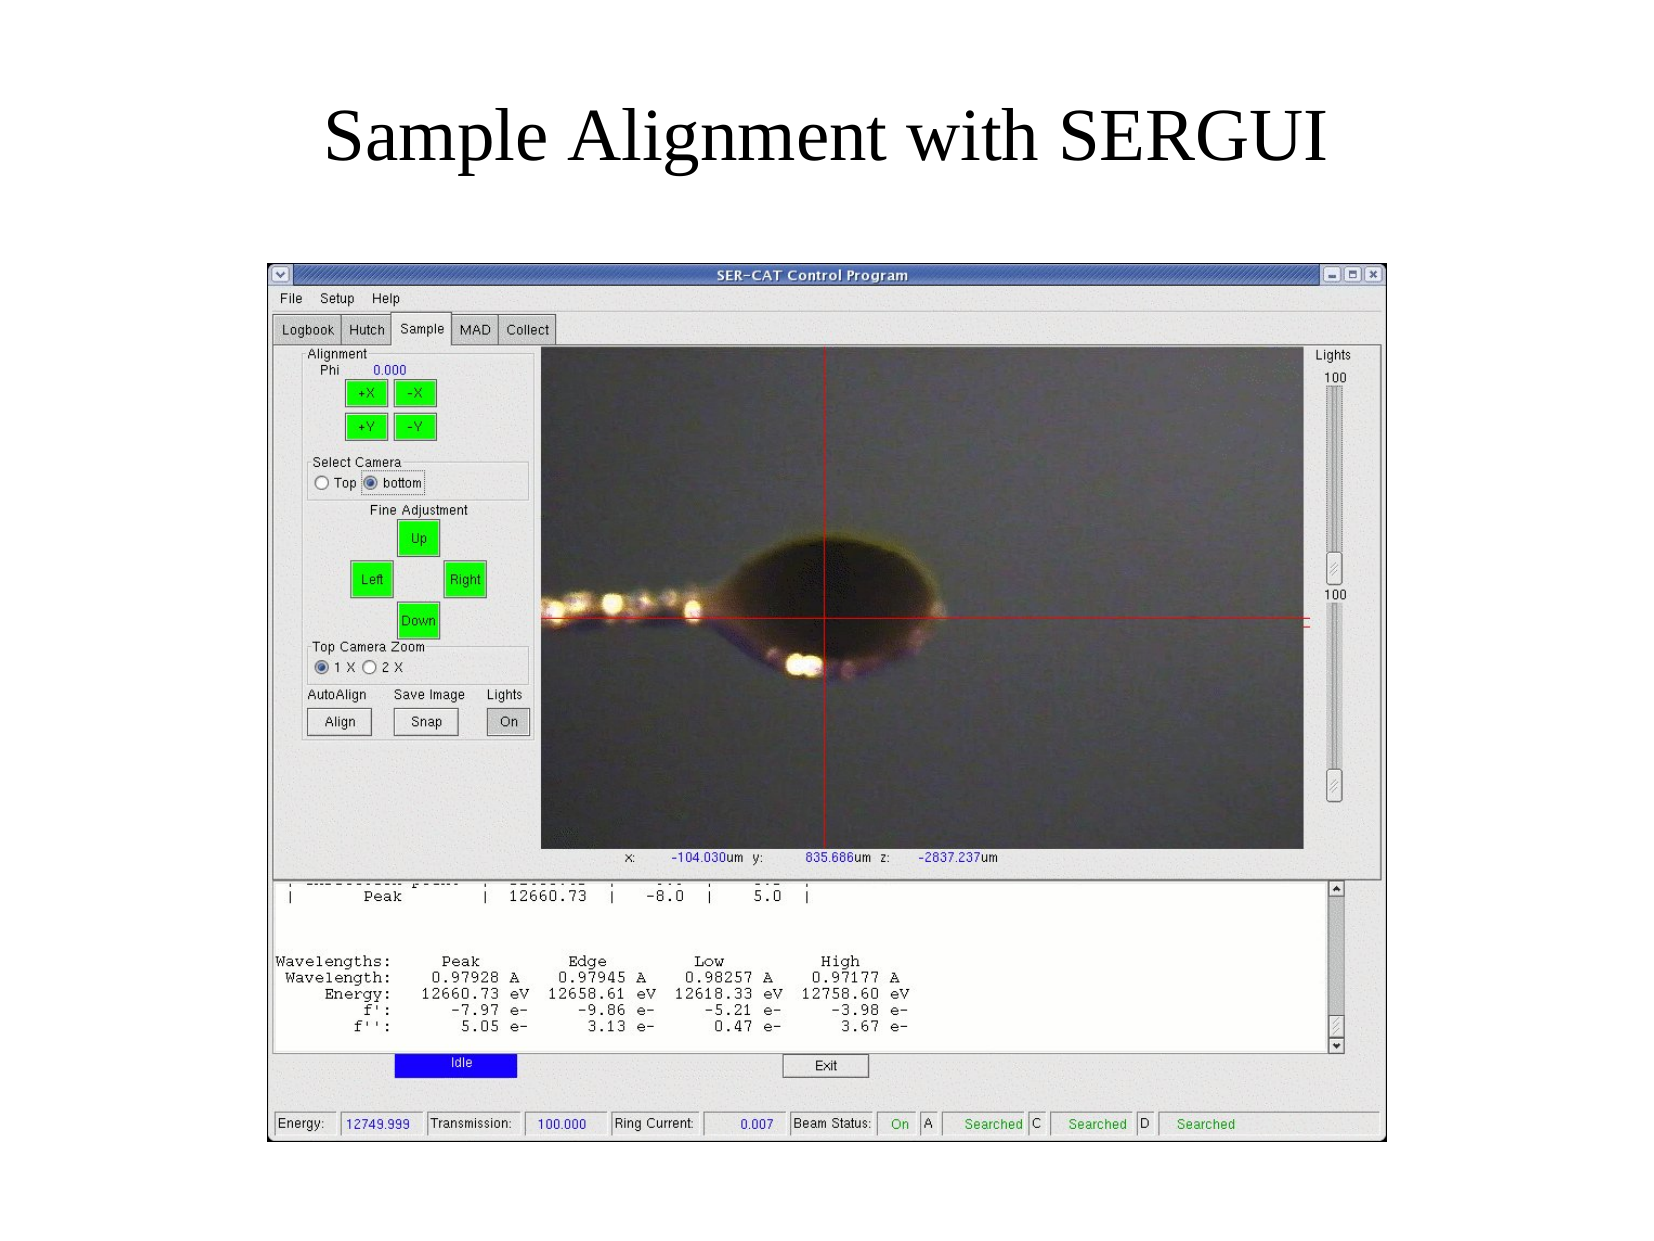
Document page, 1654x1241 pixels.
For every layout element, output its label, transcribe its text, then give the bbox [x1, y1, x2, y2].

text_box Sample Alignment with SERGUI [323, 93, 1330, 178]
picture [267, 263, 1387, 1142]
